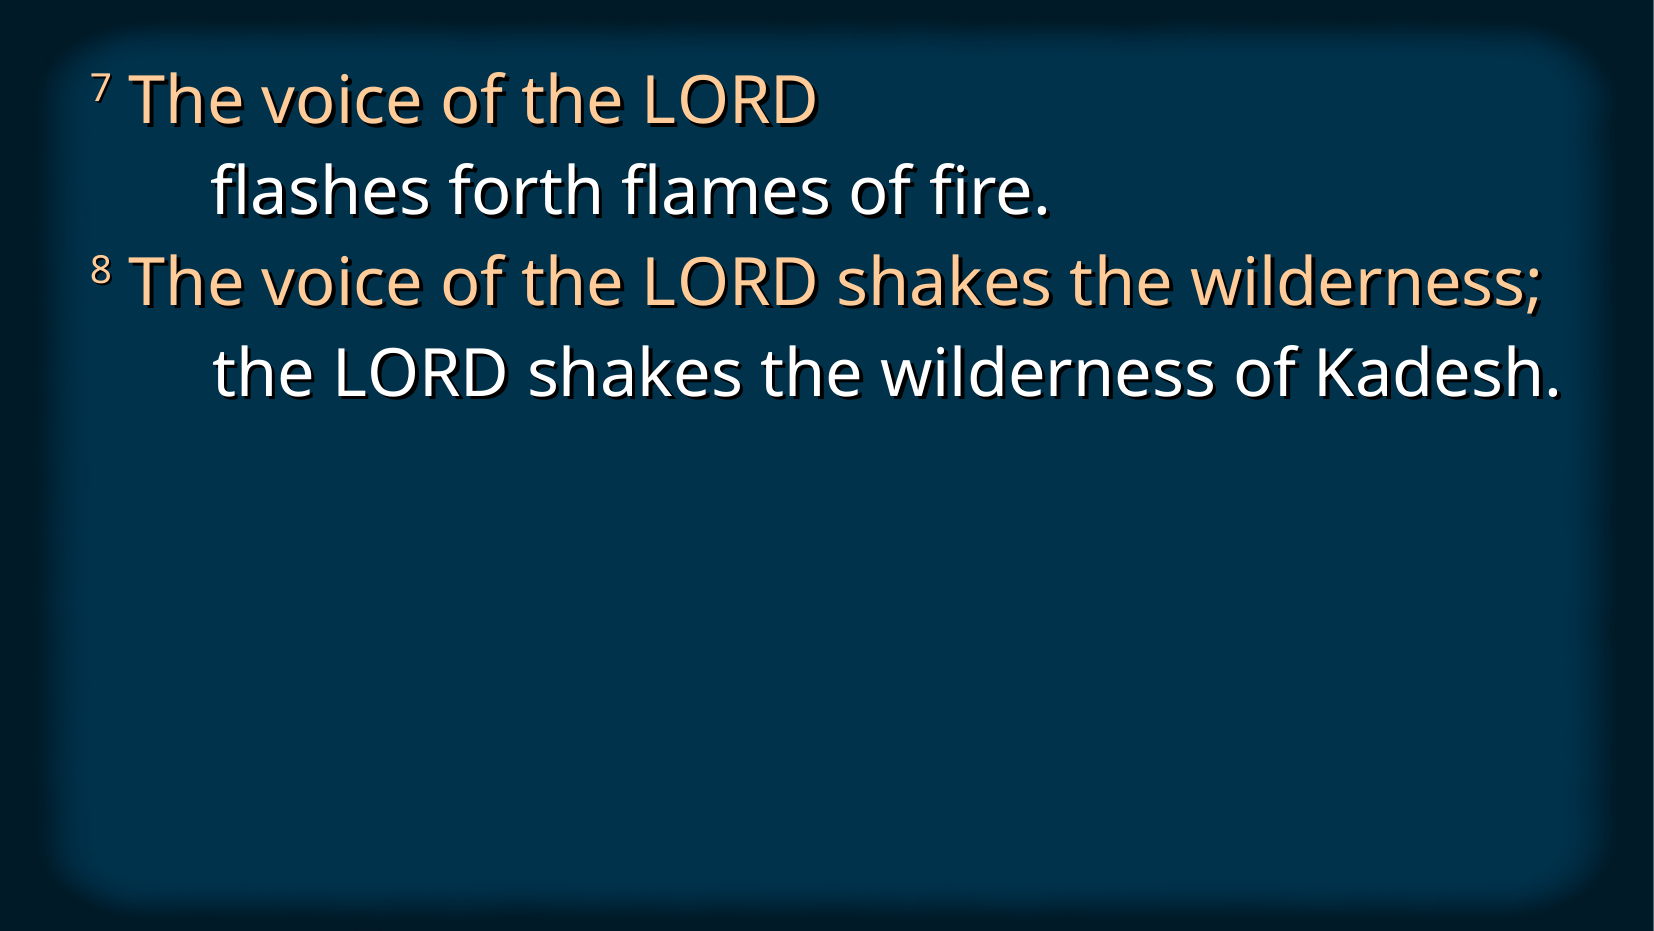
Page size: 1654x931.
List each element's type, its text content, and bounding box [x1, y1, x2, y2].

picture [0, 0, 1654, 931]
text_box 7 The voice of the LORD flashes forth flames of fire. 8 The voice of the LORD shakes the wilderness; the LORD shakes the wilderness of Kadesh. [75, 45, 1591, 415]
